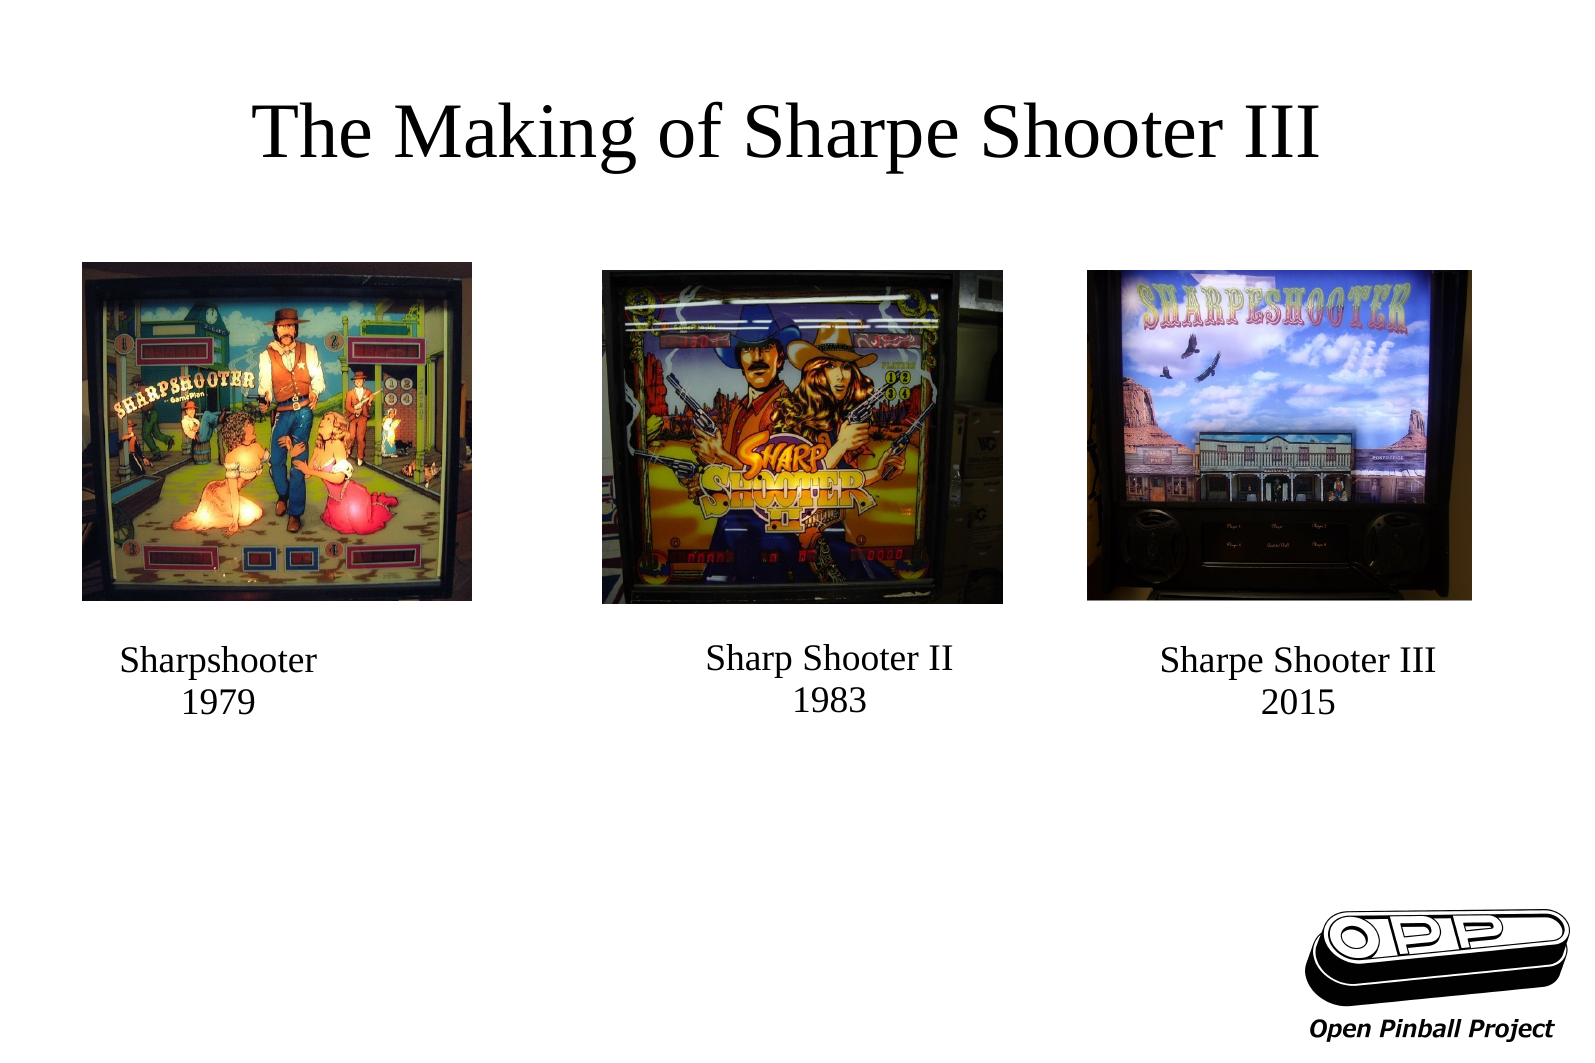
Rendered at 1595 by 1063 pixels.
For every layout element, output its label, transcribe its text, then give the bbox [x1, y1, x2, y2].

text_box Sharpshooter 1979 [82, 631, 354, 761]
text_box Sharp Shooter II 1983 [673, 629, 986, 759]
title The Making of Sharpe Shooter III [79, 42, 1515, 220]
picture [82, 262, 472, 601]
picture [1305, 909, 1570, 1042]
picture [1087, 270, 1492, 601]
text_box Sharpe Shooter III 2015 [1142, 632, 1455, 761]
picture [602, 270, 1003, 604]
